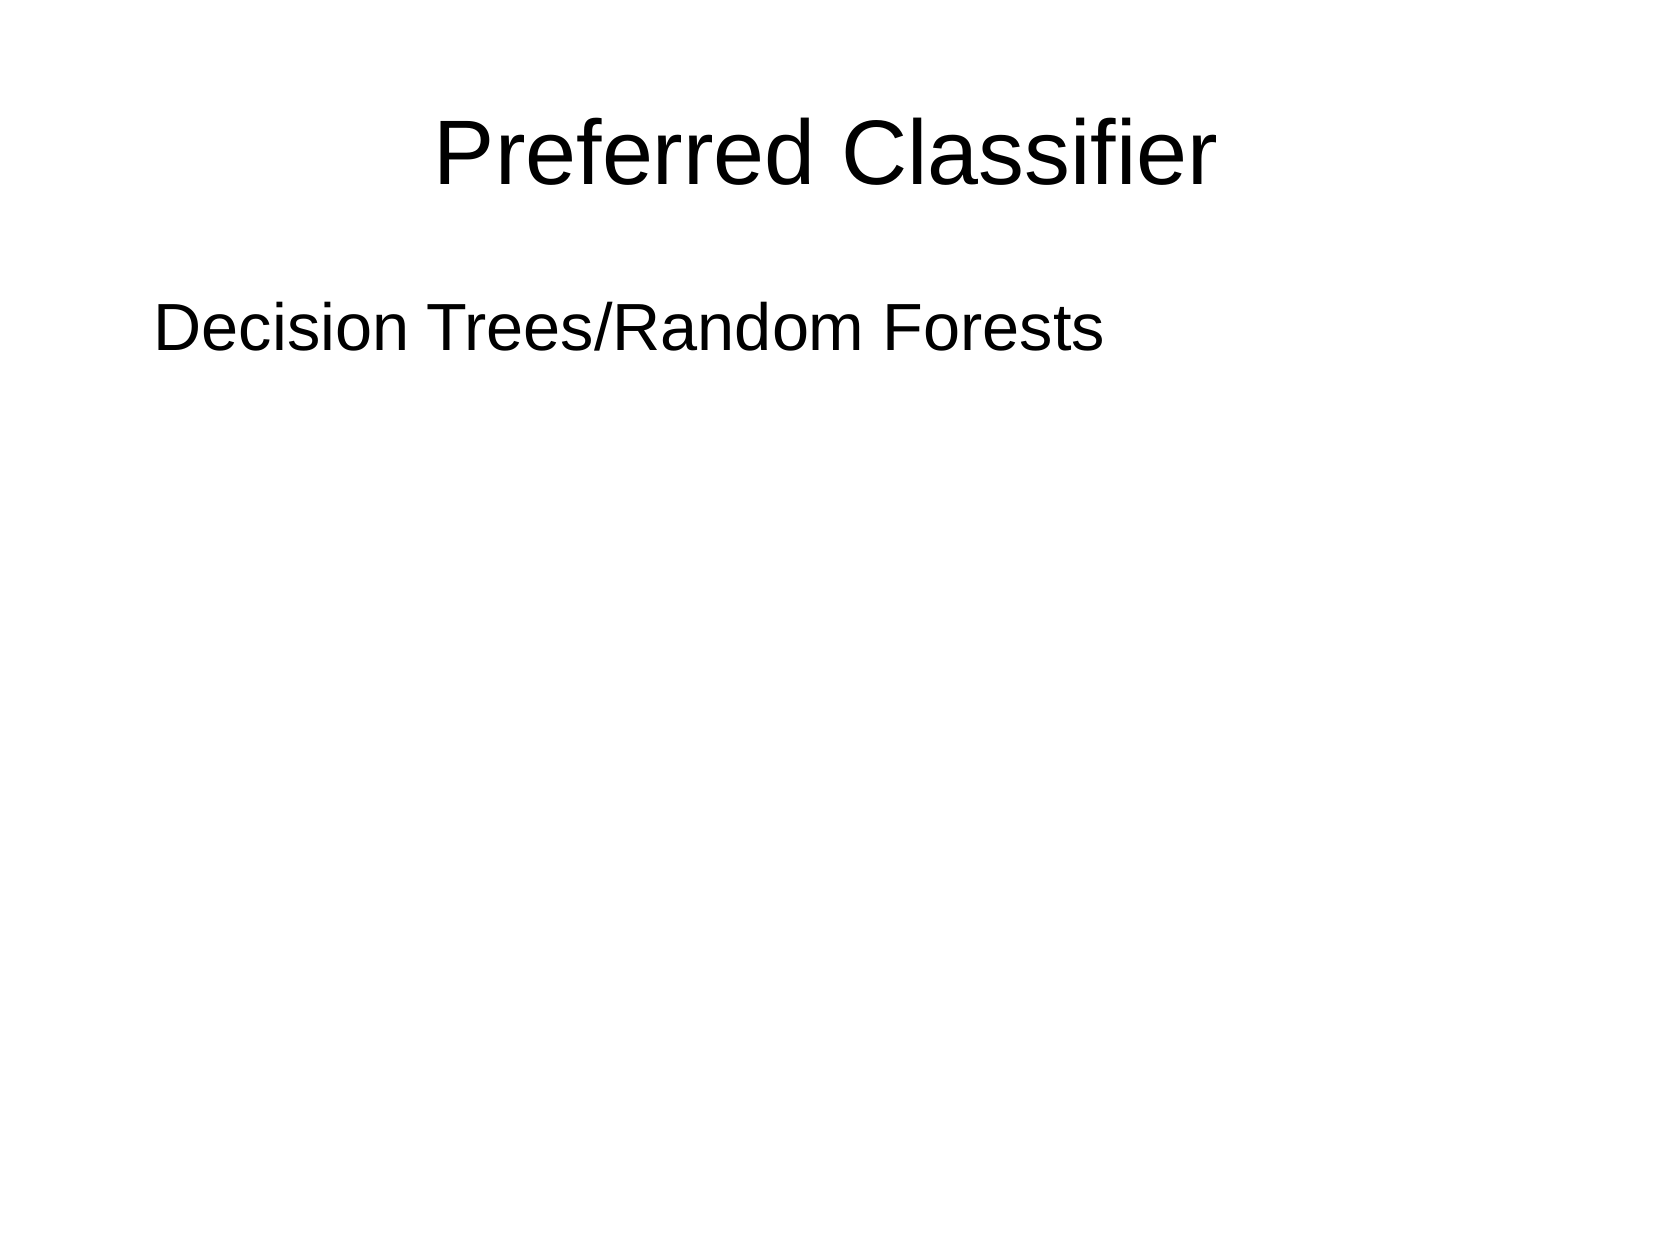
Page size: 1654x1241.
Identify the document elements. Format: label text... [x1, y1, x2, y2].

title Preferred Classifier [82, 49, 1571, 257]
list Decision Trees/Random Forests [82, 290, 1538, 1010]
